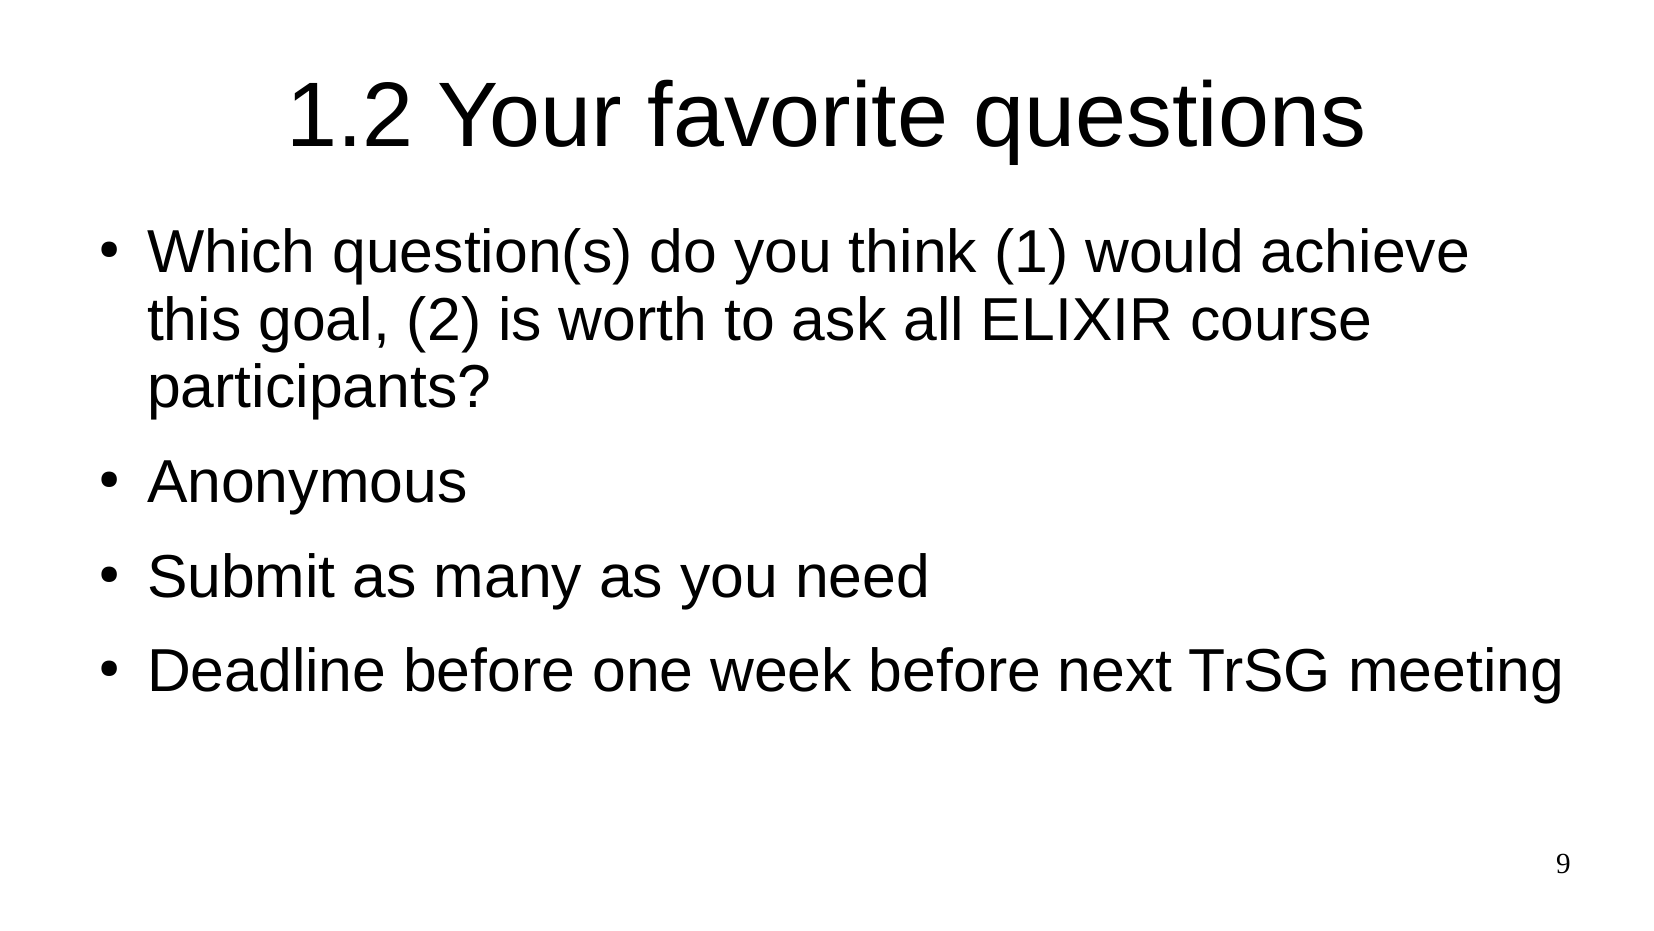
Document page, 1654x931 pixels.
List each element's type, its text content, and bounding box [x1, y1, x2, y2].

list Which question(s) do you think (1) would achieve this goal, (2) is worth to ask all ELIXIR course participants? Anonymous Submit as many as you need Deadline before one week before next TrSG meeting [82, 217, 1571, 757]
title 1.2 Your favorite questions [82, 37, 1571, 193]
